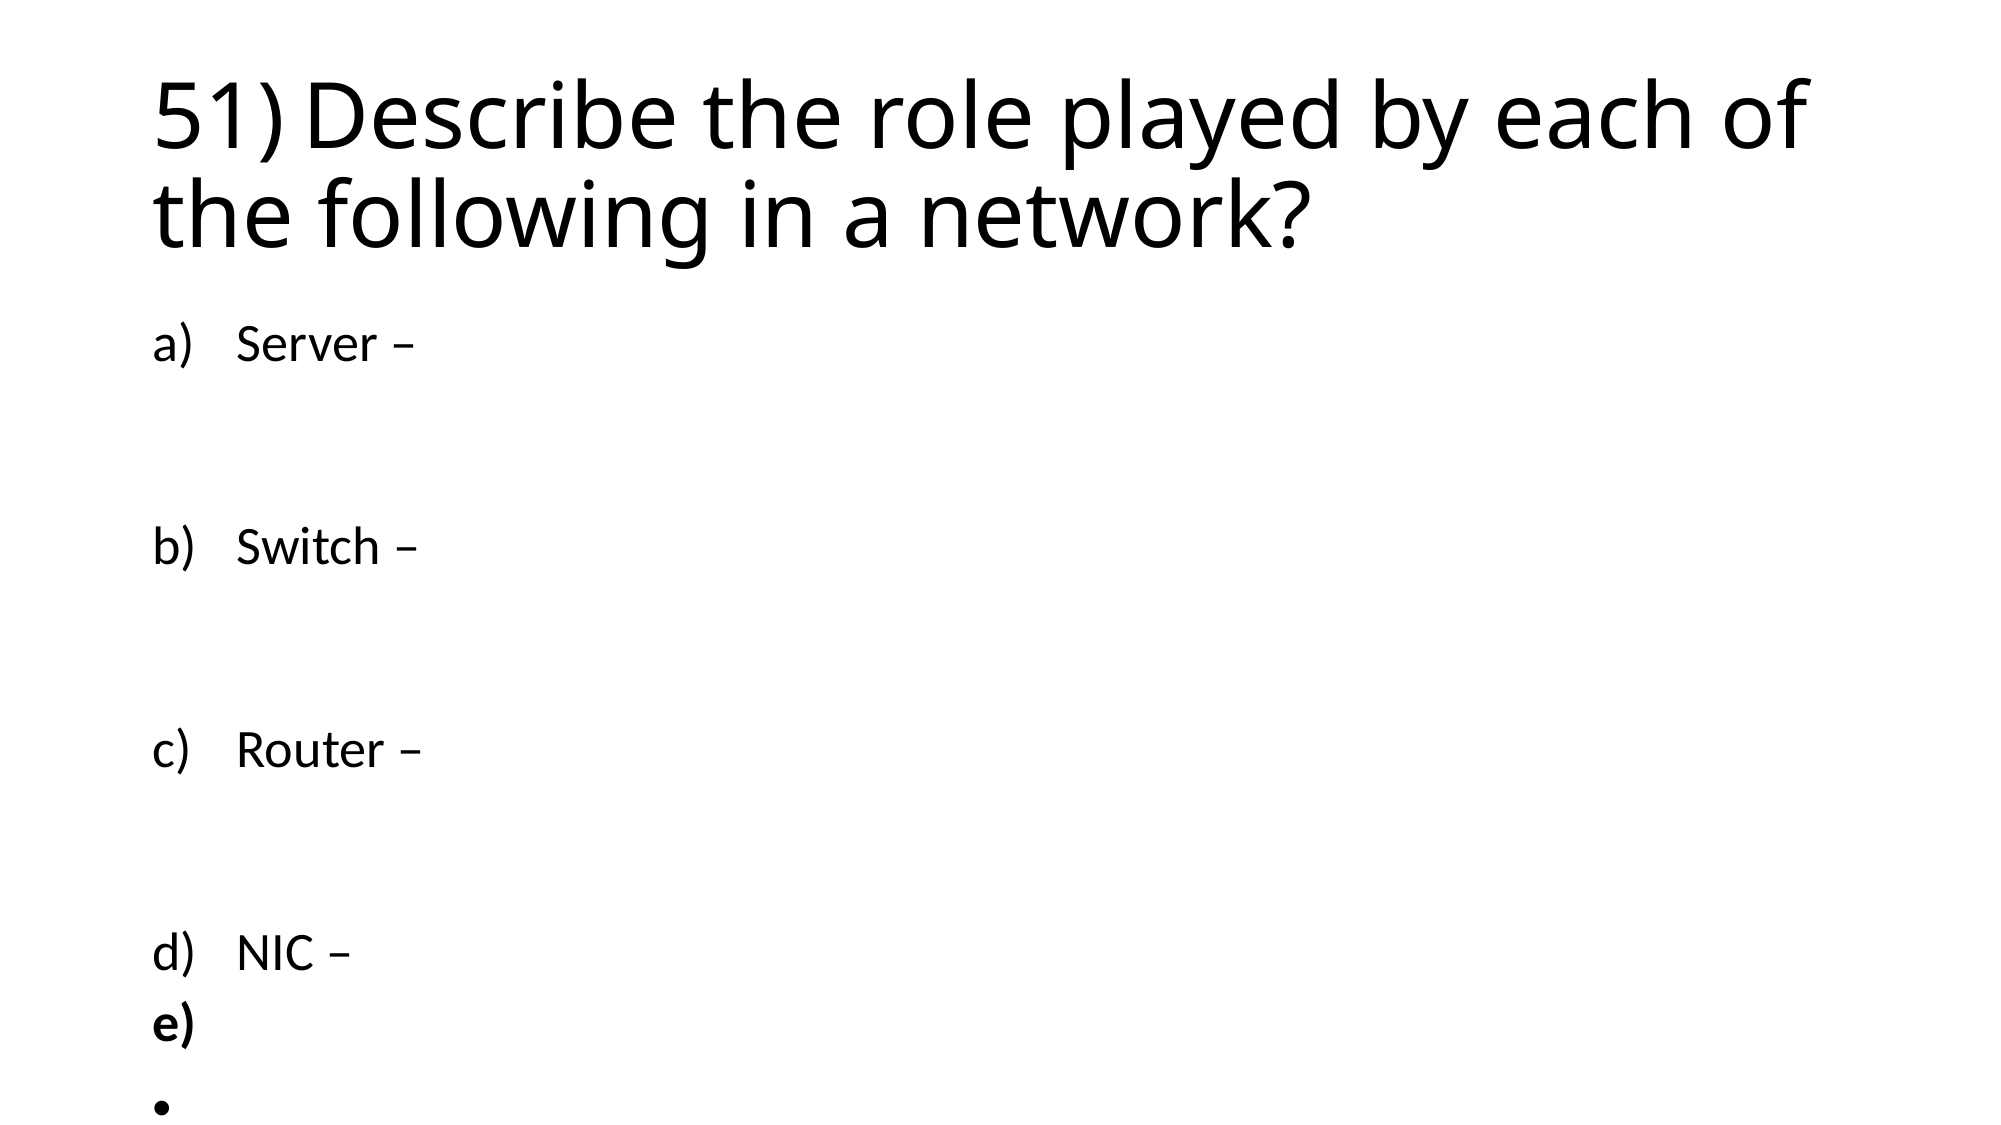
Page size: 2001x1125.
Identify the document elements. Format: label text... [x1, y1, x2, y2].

list Server – Switch – Router – NIC – [137, 299, 1863, 1014]
title 51) Describe the role played by each of the following in a network? [137, 59, 1863, 278]
